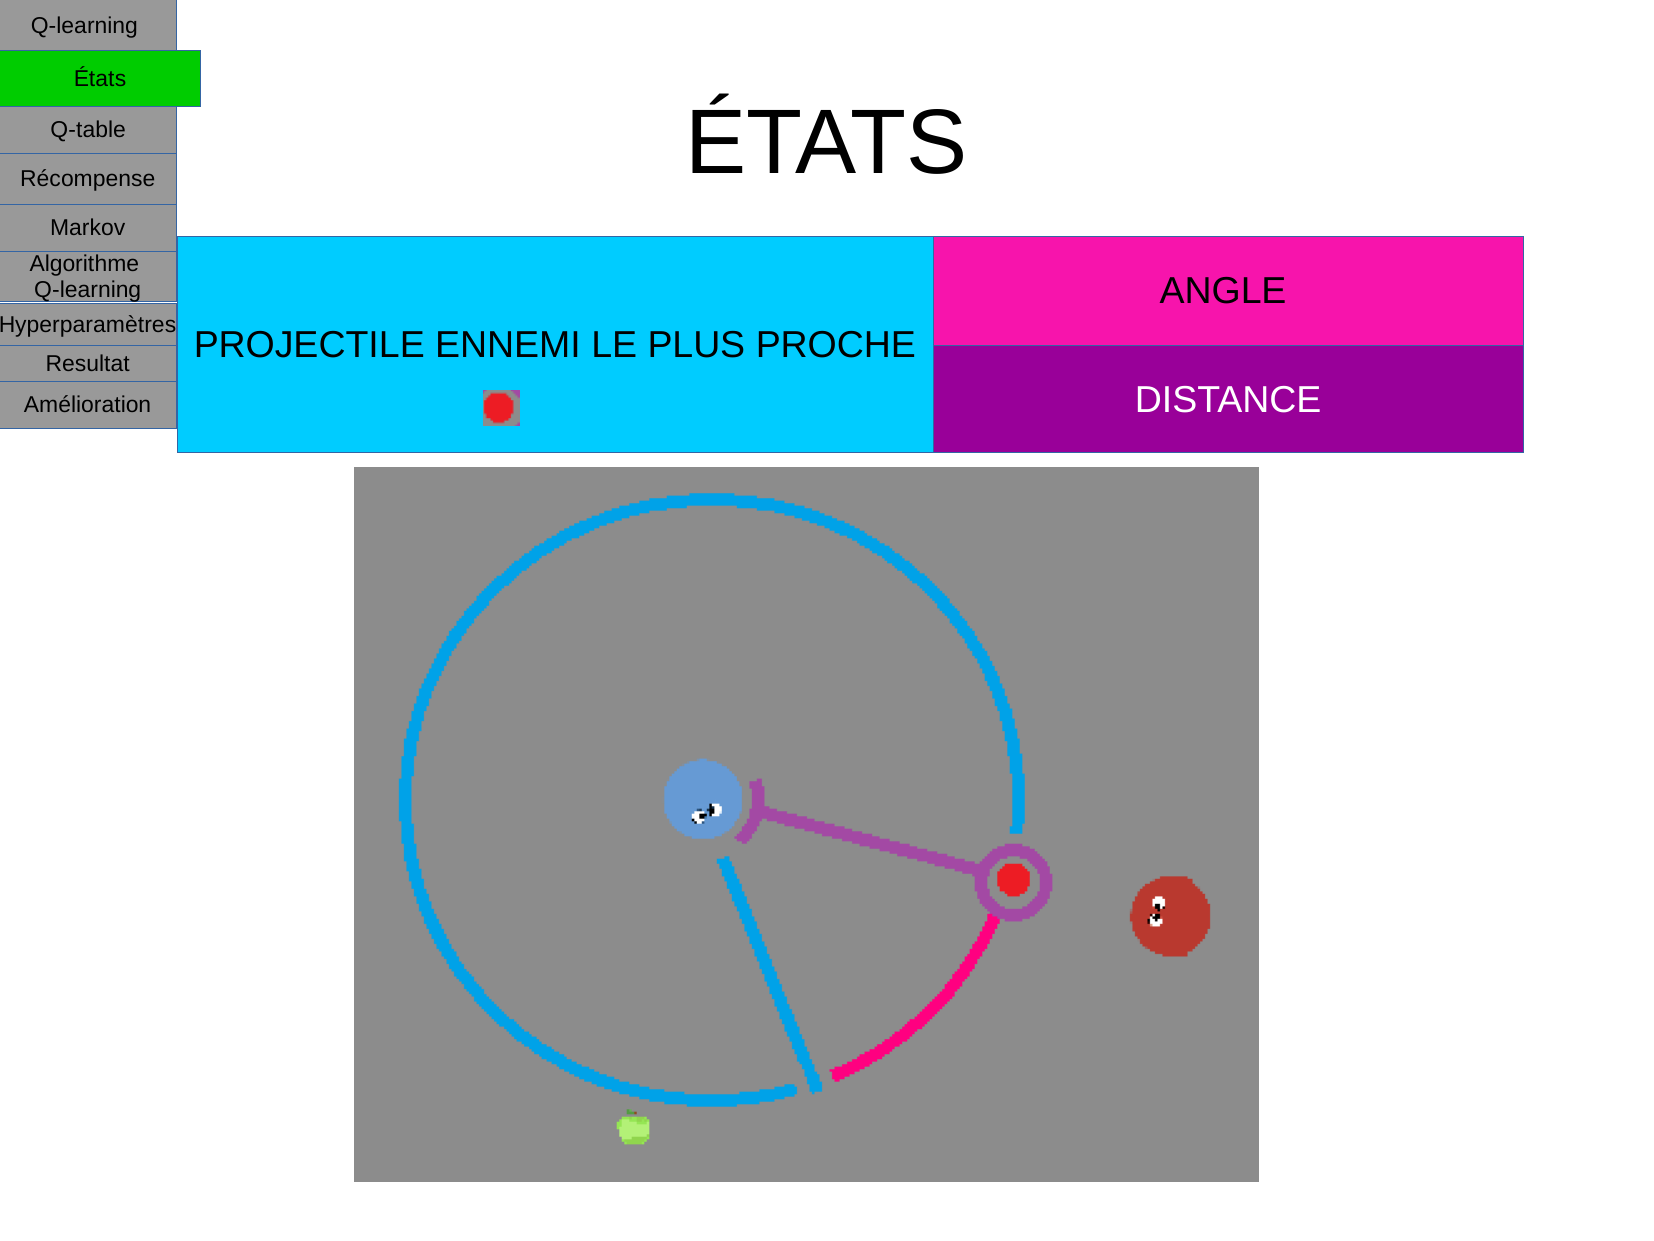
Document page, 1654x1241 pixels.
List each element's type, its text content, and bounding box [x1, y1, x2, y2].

text_box Q-table [0, 107, 177, 153]
text_box Hyperparamètres [0, 303, 177, 345]
text_box Markov [0, 204, 177, 251]
text_box Amélioration [0, 381, 177, 429]
text_box Algorithme Q-learning [0, 251, 177, 302]
text_box PROJECTILE ENNEMI LE PLUS PROCHE [177, 246, 933, 453]
text_box Resultat [0, 345, 177, 381]
picture [484, 391, 519, 425]
text_box Q-learning [0, 0, 177, 50]
title ÉTATS [177, 38, 1571, 246]
text_box Récompense [0, 153, 177, 204]
picture [354, 467, 1259, 1182]
text_box États [0, 50, 201, 107]
text_box ANGLE [933, 246, 1524, 345]
text_box DISTANCE [933, 345, 1524, 453]
